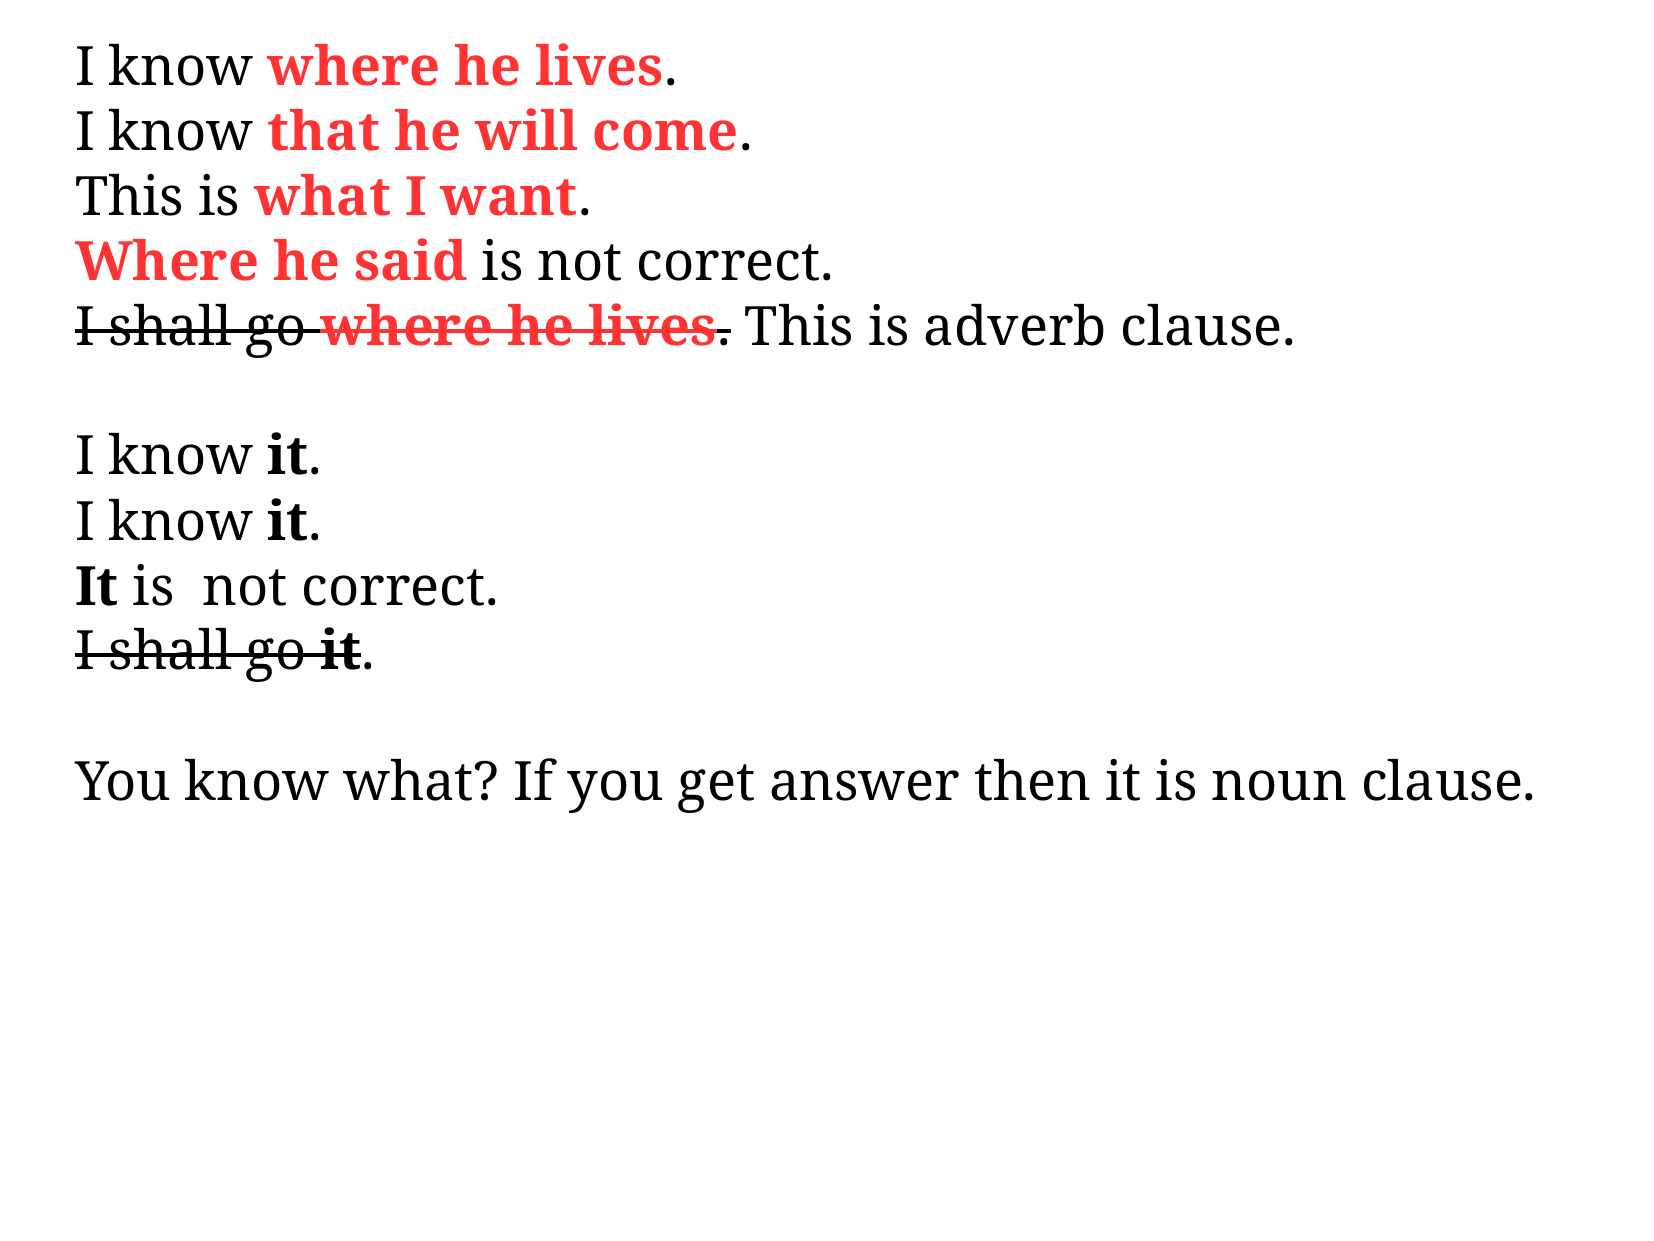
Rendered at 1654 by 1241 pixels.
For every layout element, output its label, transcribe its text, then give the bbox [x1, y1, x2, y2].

text_box I know where he lives. I know that he will come. This is what I want. Where he said is not correct. I shall go where he lives. This is adverb clause. I know it. I know it. It is not correct. I shall go it. You know what? If you get answer then it is noun clause. [75, 30, 1560, 1140]
